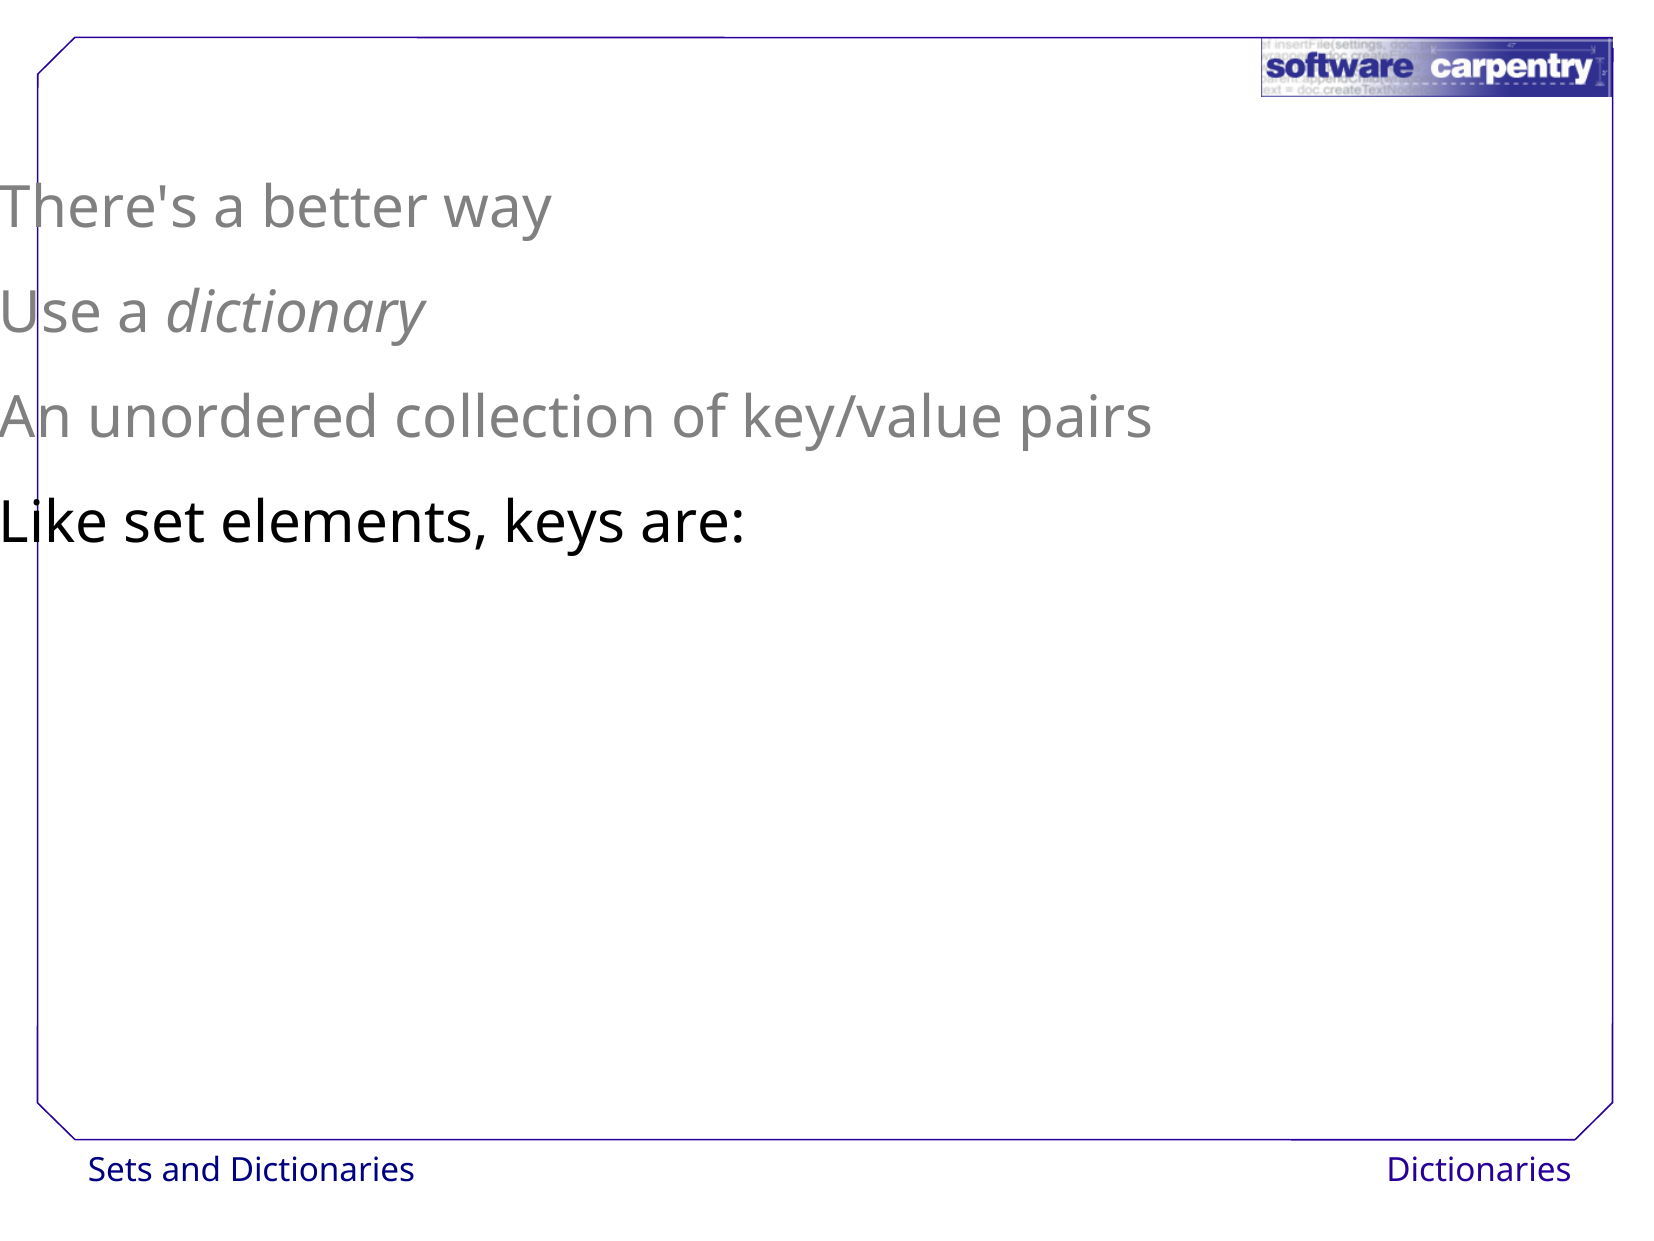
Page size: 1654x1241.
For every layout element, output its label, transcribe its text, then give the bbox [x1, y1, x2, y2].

picture [1261, 39, 1613, 97]
text_box There's a better way Use a dictionary An unordered collection of key/value pairs Like set elements, keys are: [0, 126, 1319, 563]
